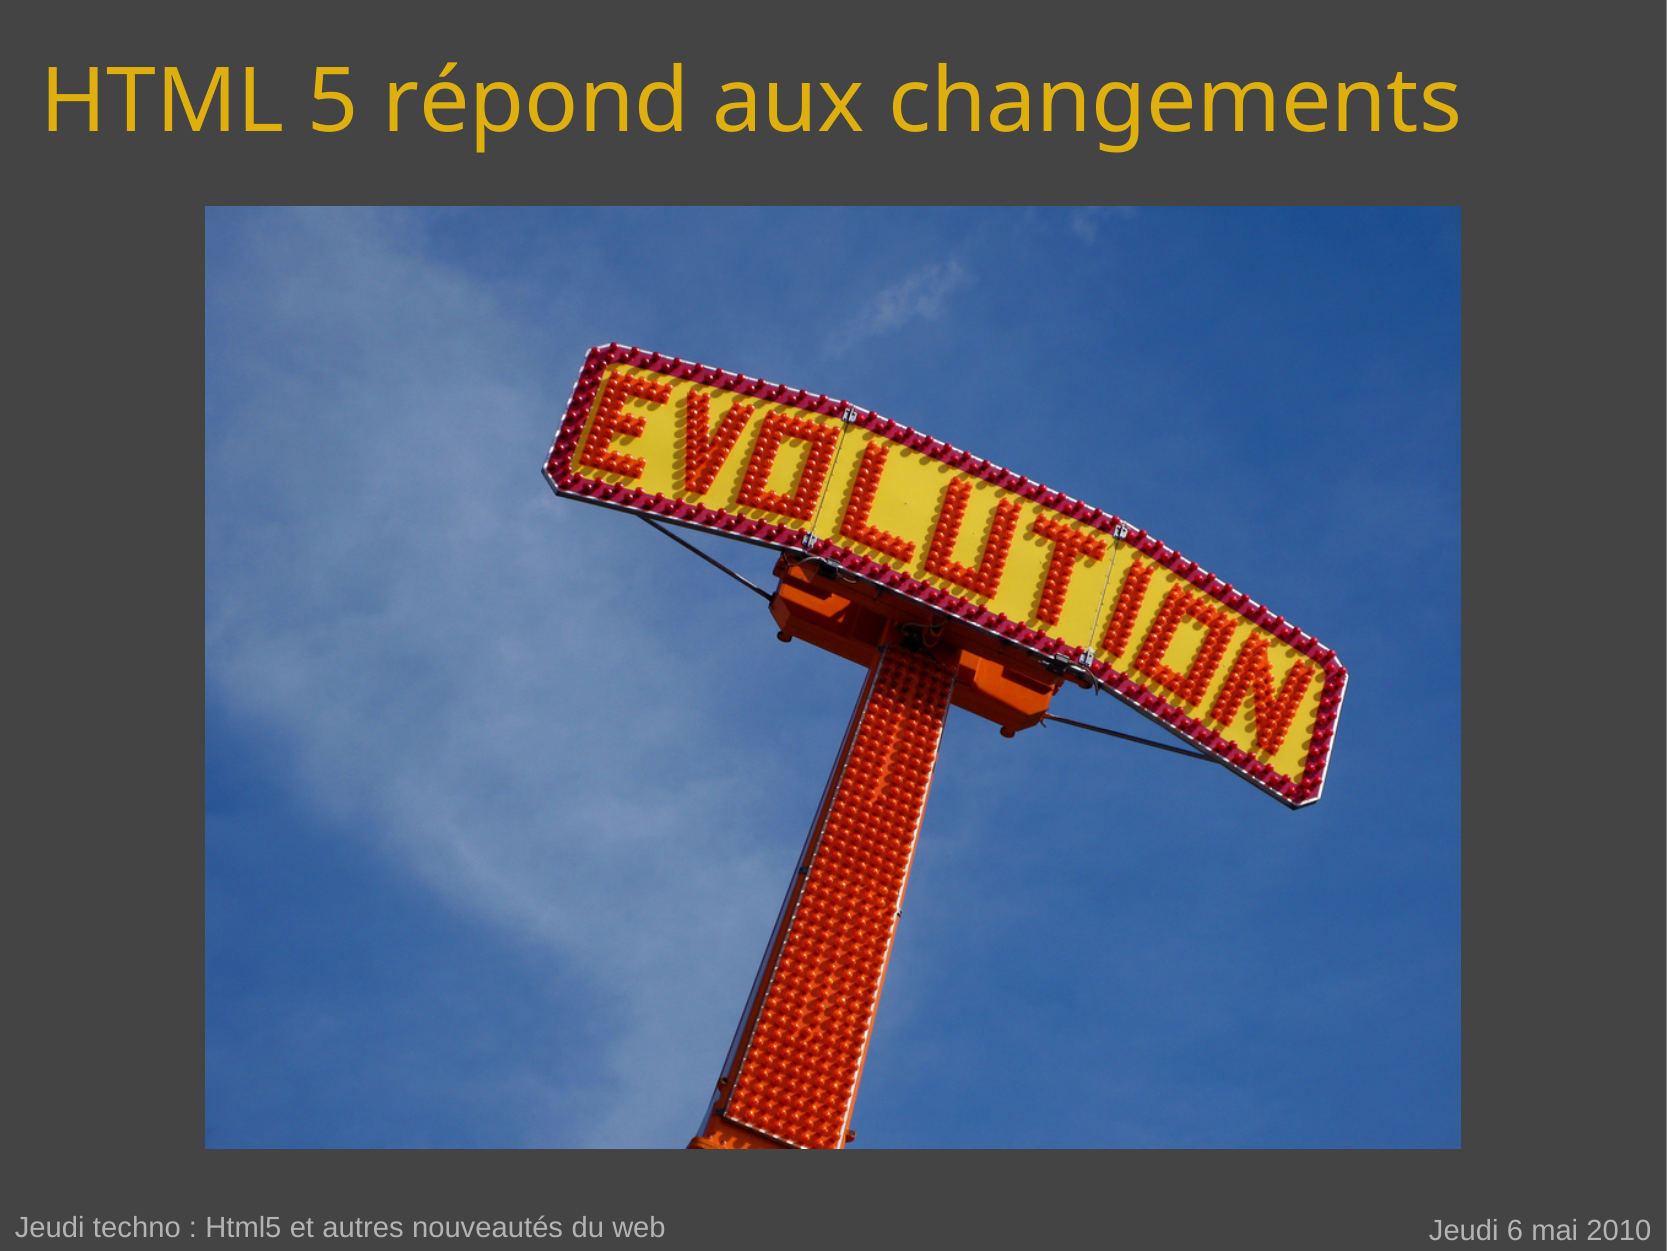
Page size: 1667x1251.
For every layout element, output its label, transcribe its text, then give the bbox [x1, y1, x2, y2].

picture [0, 0, 1667, 1251]
title HTML 5 répond aux changements [40, 50, 1627, 201]
